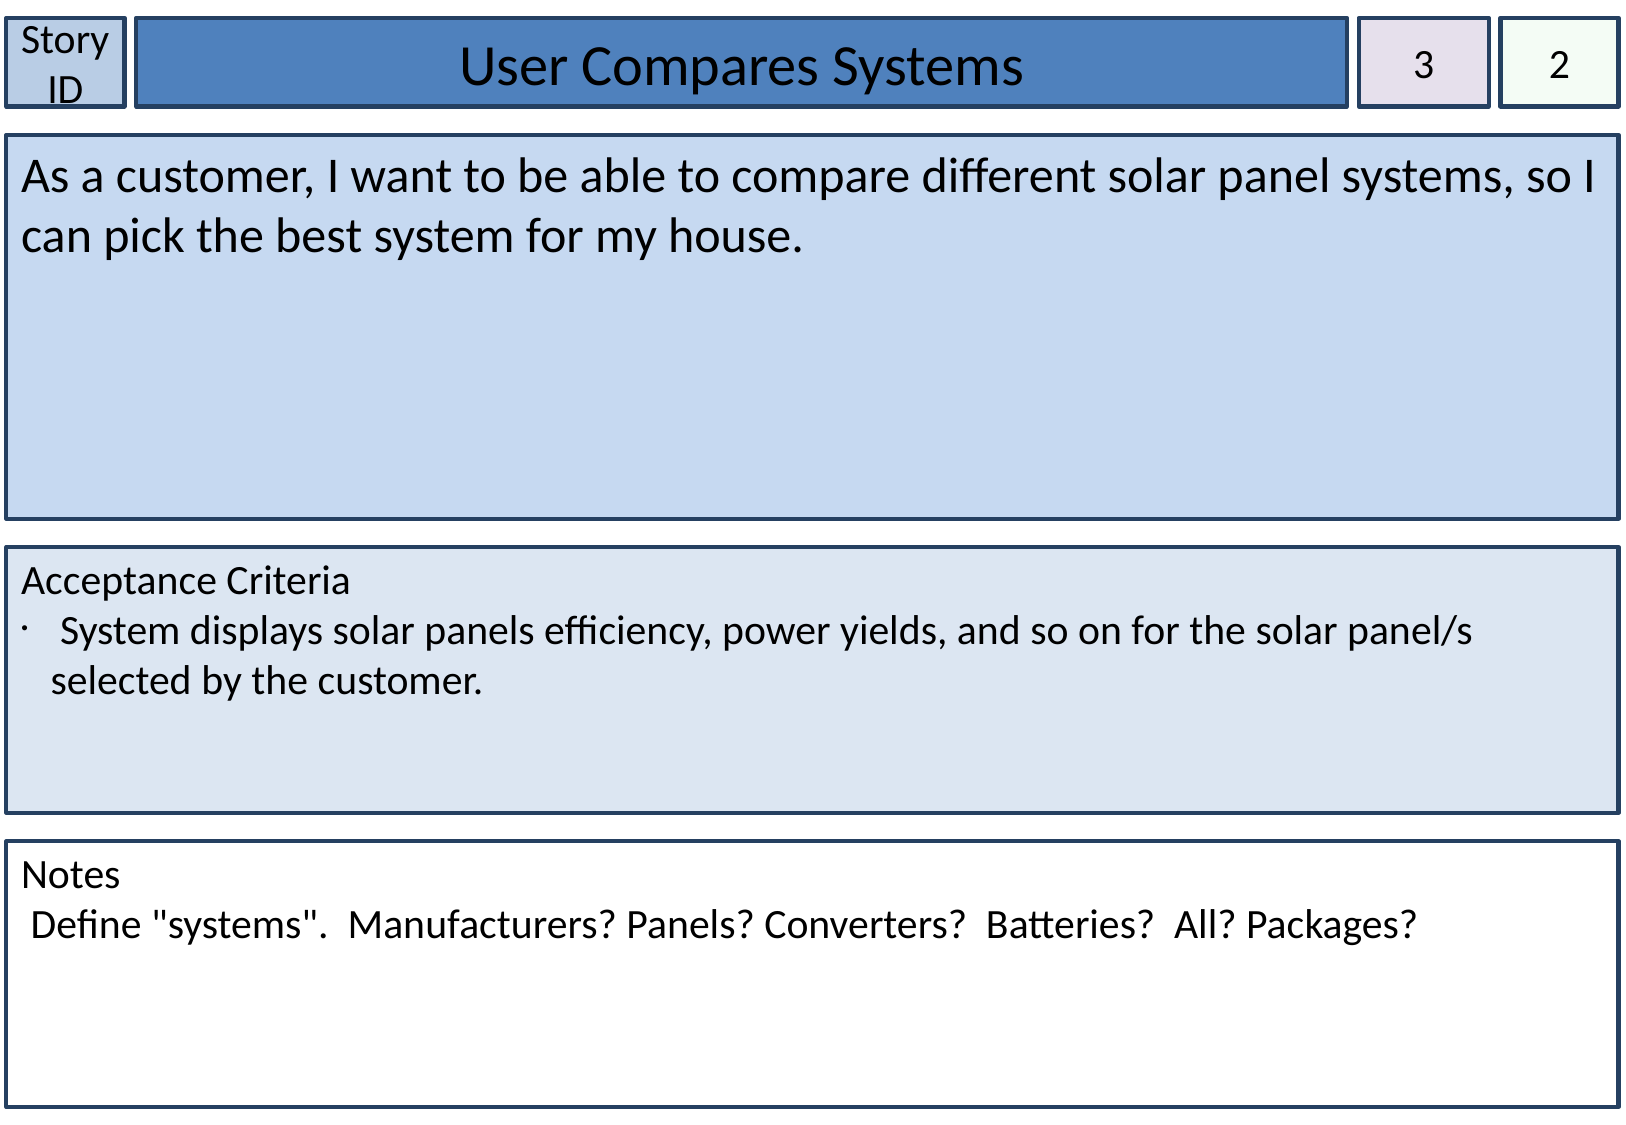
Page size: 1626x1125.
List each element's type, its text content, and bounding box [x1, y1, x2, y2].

text_box As a customer, I want to be able to compare different solar panel systems, so I can pick the best system for my house. [6, 134, 1619, 519]
text_box Acceptance Criteria System displays solar panels efficiency, power yields, and so on for the solar panel/s selected by the customer. [6, 547, 1619, 813]
text_box Story ID [6, 17, 125, 107]
text_box 2 [1500, 17, 1619, 107]
text_box Notes Define "systems". Manufacturers? Panels? Converters? Batteries? All? Packages? [6, 841, 1619, 1107]
text_box User Compares Systems [136, 17, 1347, 107]
text_box 3 [1358, 17, 1489, 107]
